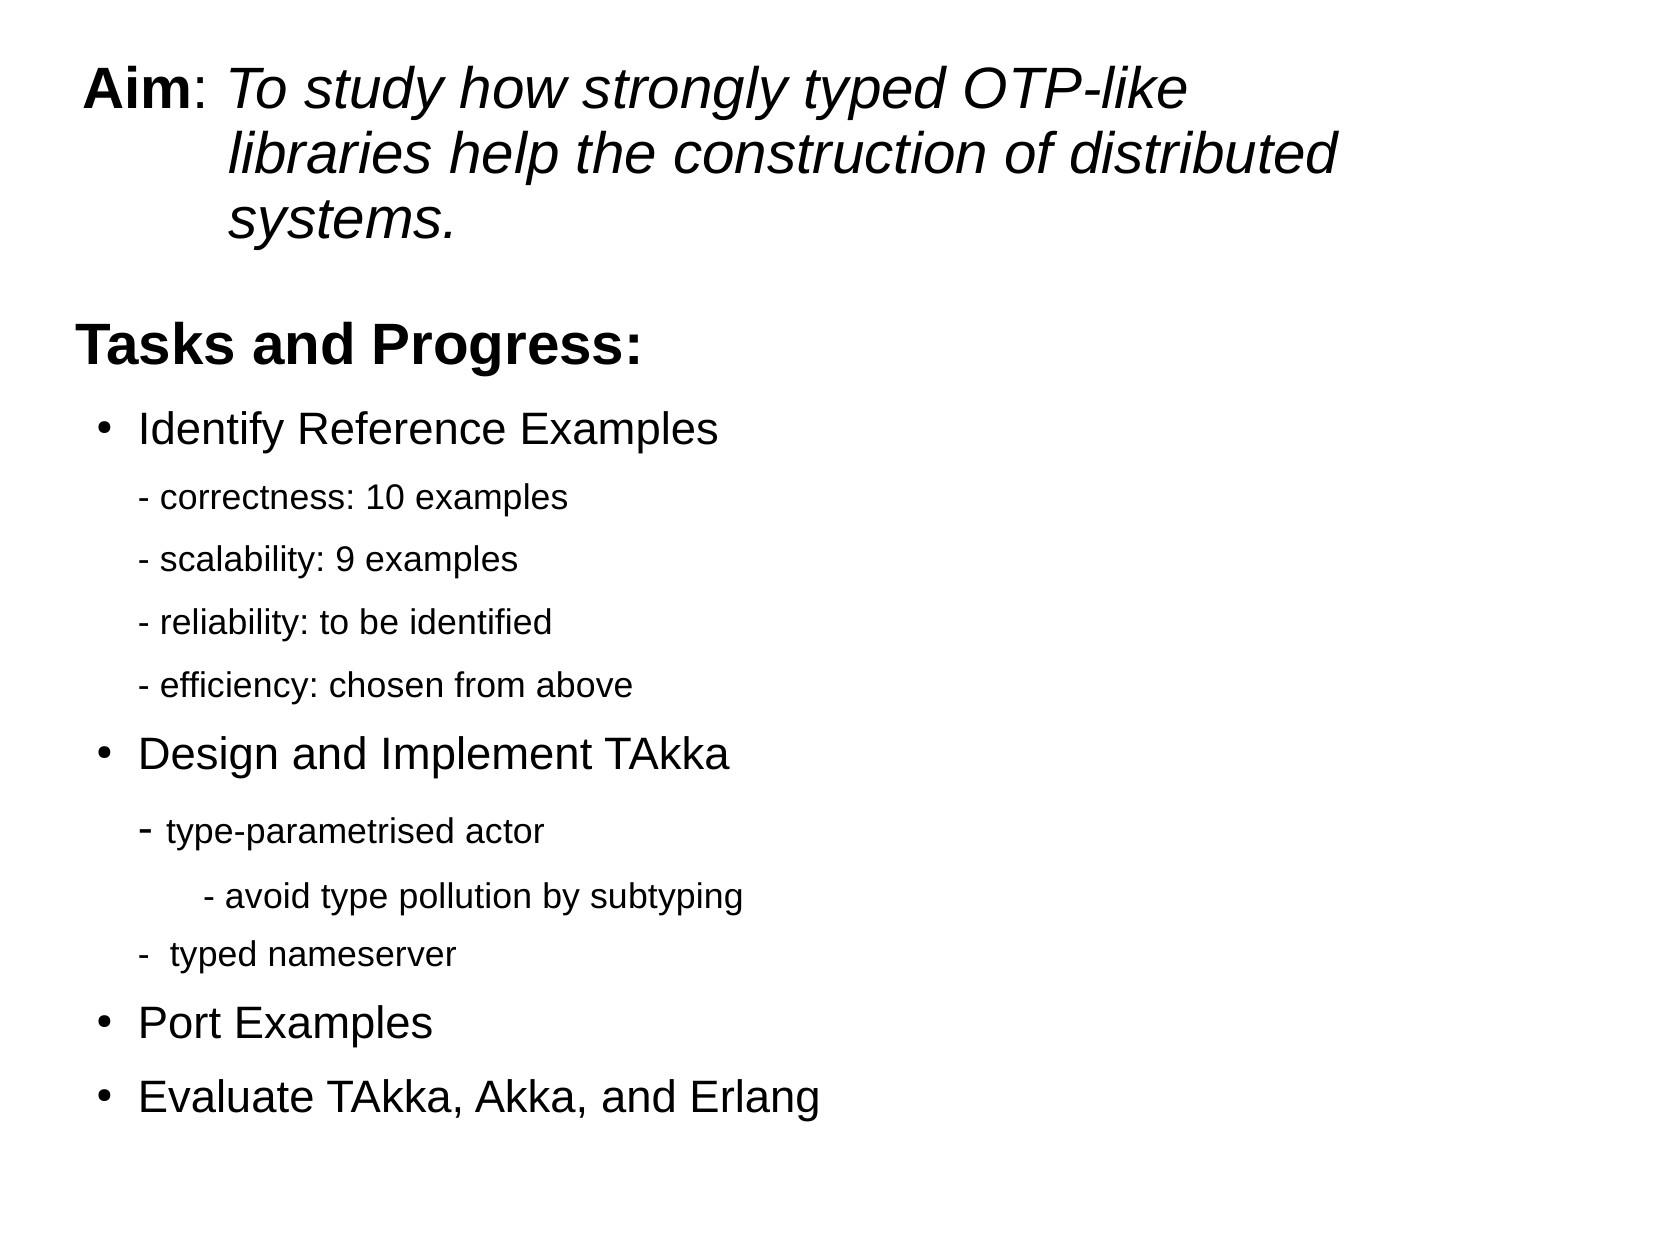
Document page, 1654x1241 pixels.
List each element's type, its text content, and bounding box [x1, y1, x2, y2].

list Identify Reference Examples - correctness: 10 examples - scalability: 9 examples - reliability: to be identified - efficiency: chosen from above Design and Implement TAkka - type-parametrised actor - avoid type pollution by subtyping - typed nameserver Port Examples Evaluate TAkka, Akka, and Erlang [82, 403, 1538, 1123]
title Aim: To study how strongly typed OTP-like libraries help the construction of distributed systems. [82, 49, 1571, 257]
title Tasks and Progress: [74, 285, 1564, 403]
